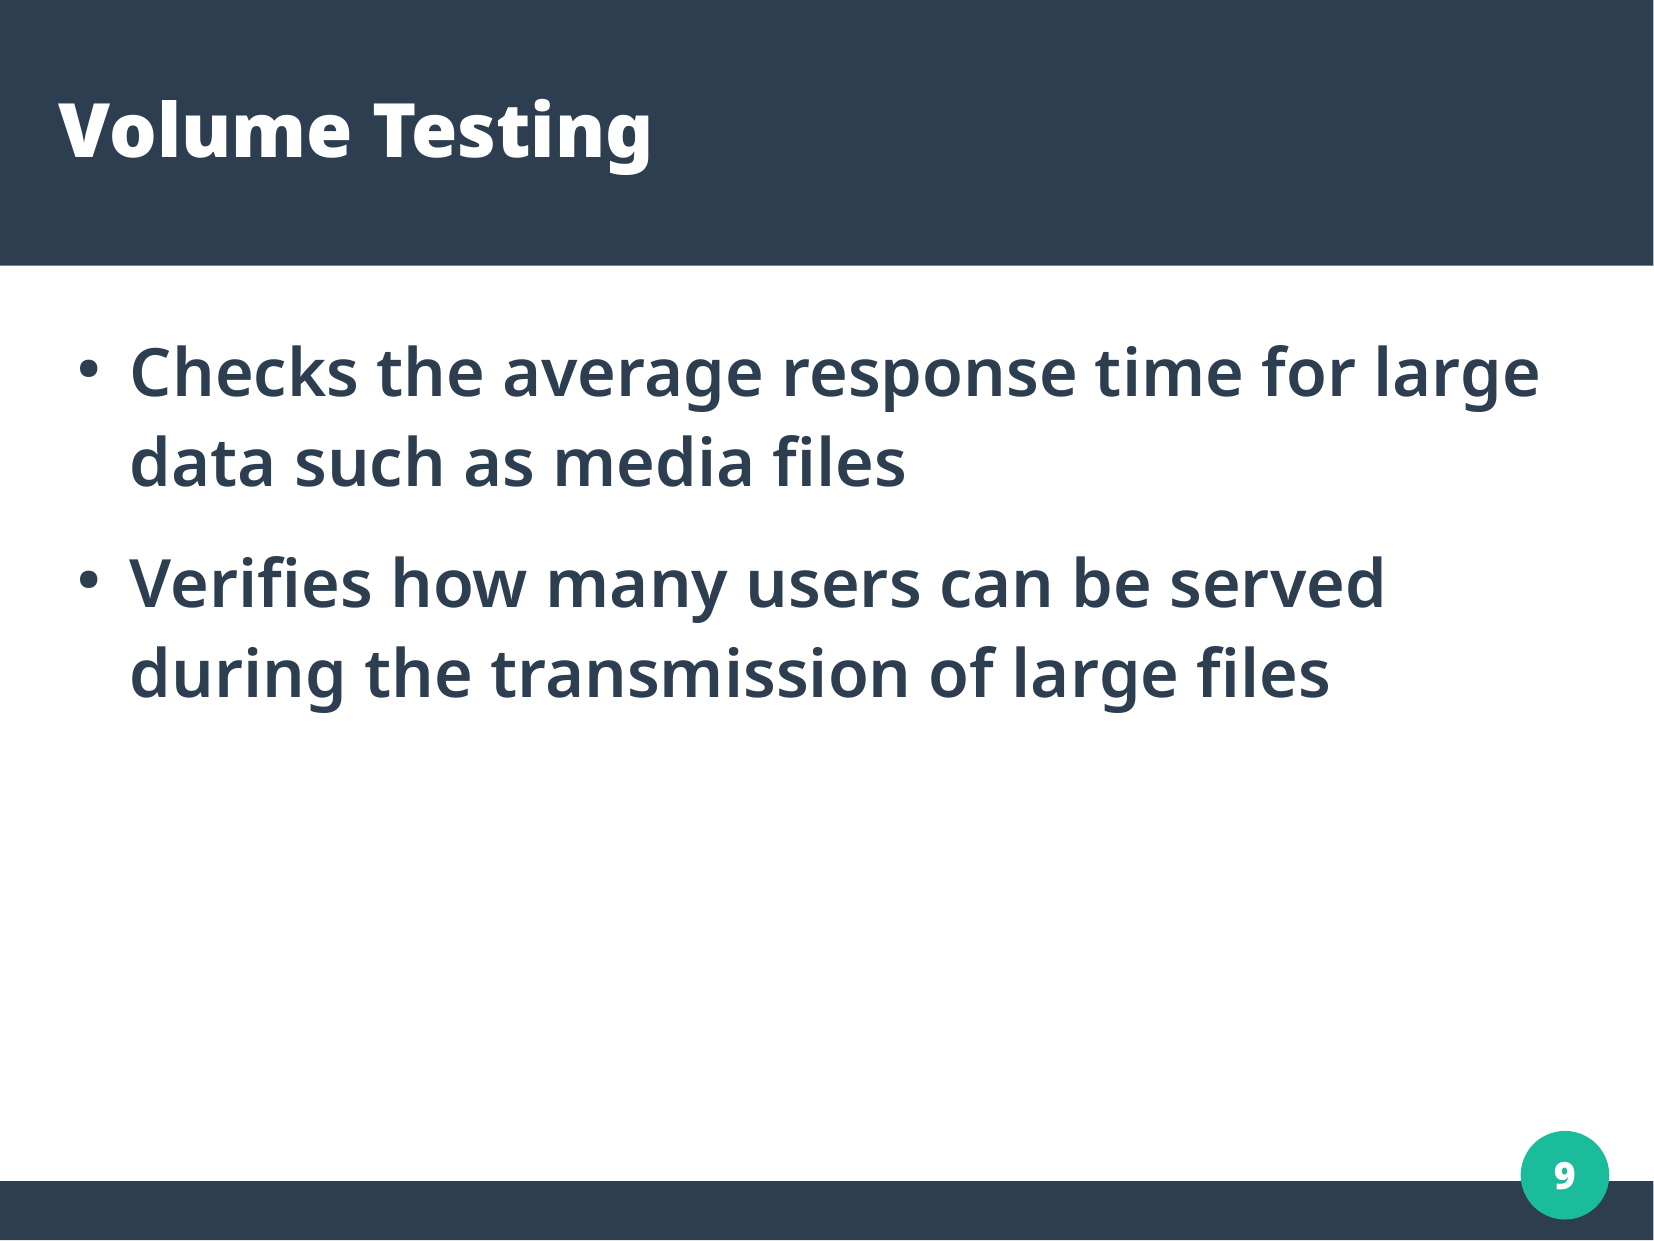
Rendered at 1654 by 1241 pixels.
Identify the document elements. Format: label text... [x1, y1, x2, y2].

list Checks the average response time for large data such as media files Verifies how many users can be served during the transmission of large files [59, 324, 1595, 1152]
title Volume Testing [59, 49, 1595, 207]
